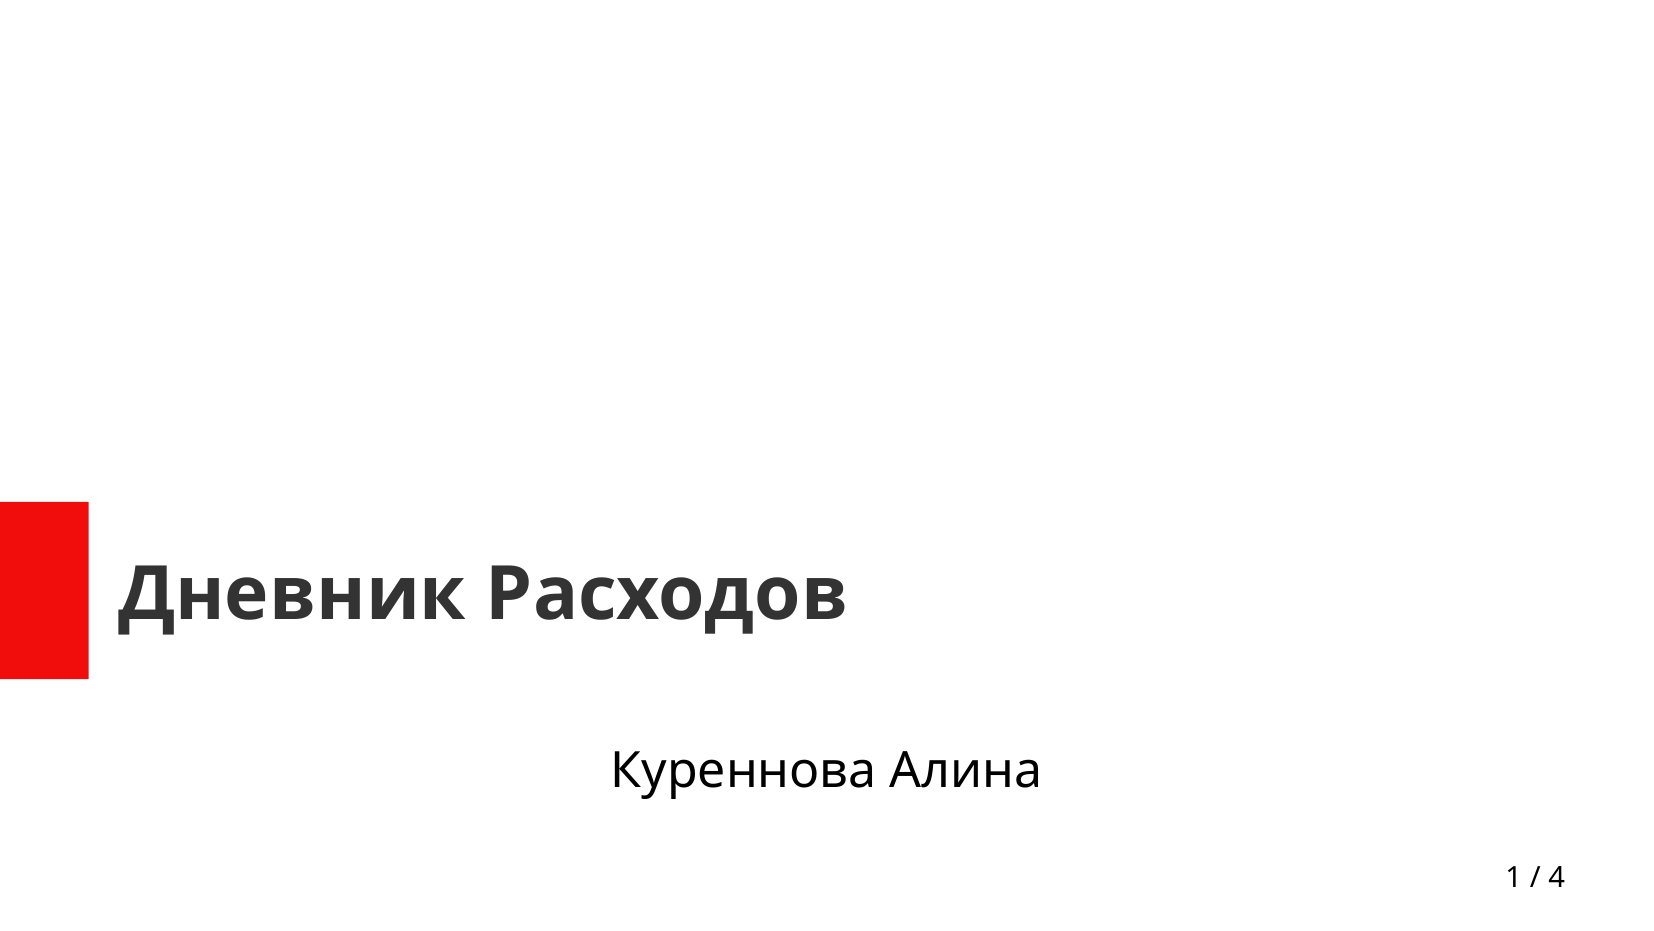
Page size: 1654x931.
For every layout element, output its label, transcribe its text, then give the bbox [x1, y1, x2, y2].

title Дневник Расходов [118, 501, 1536, 680]
subtitle Куреннова Алина [118, 708, 1536, 827]
